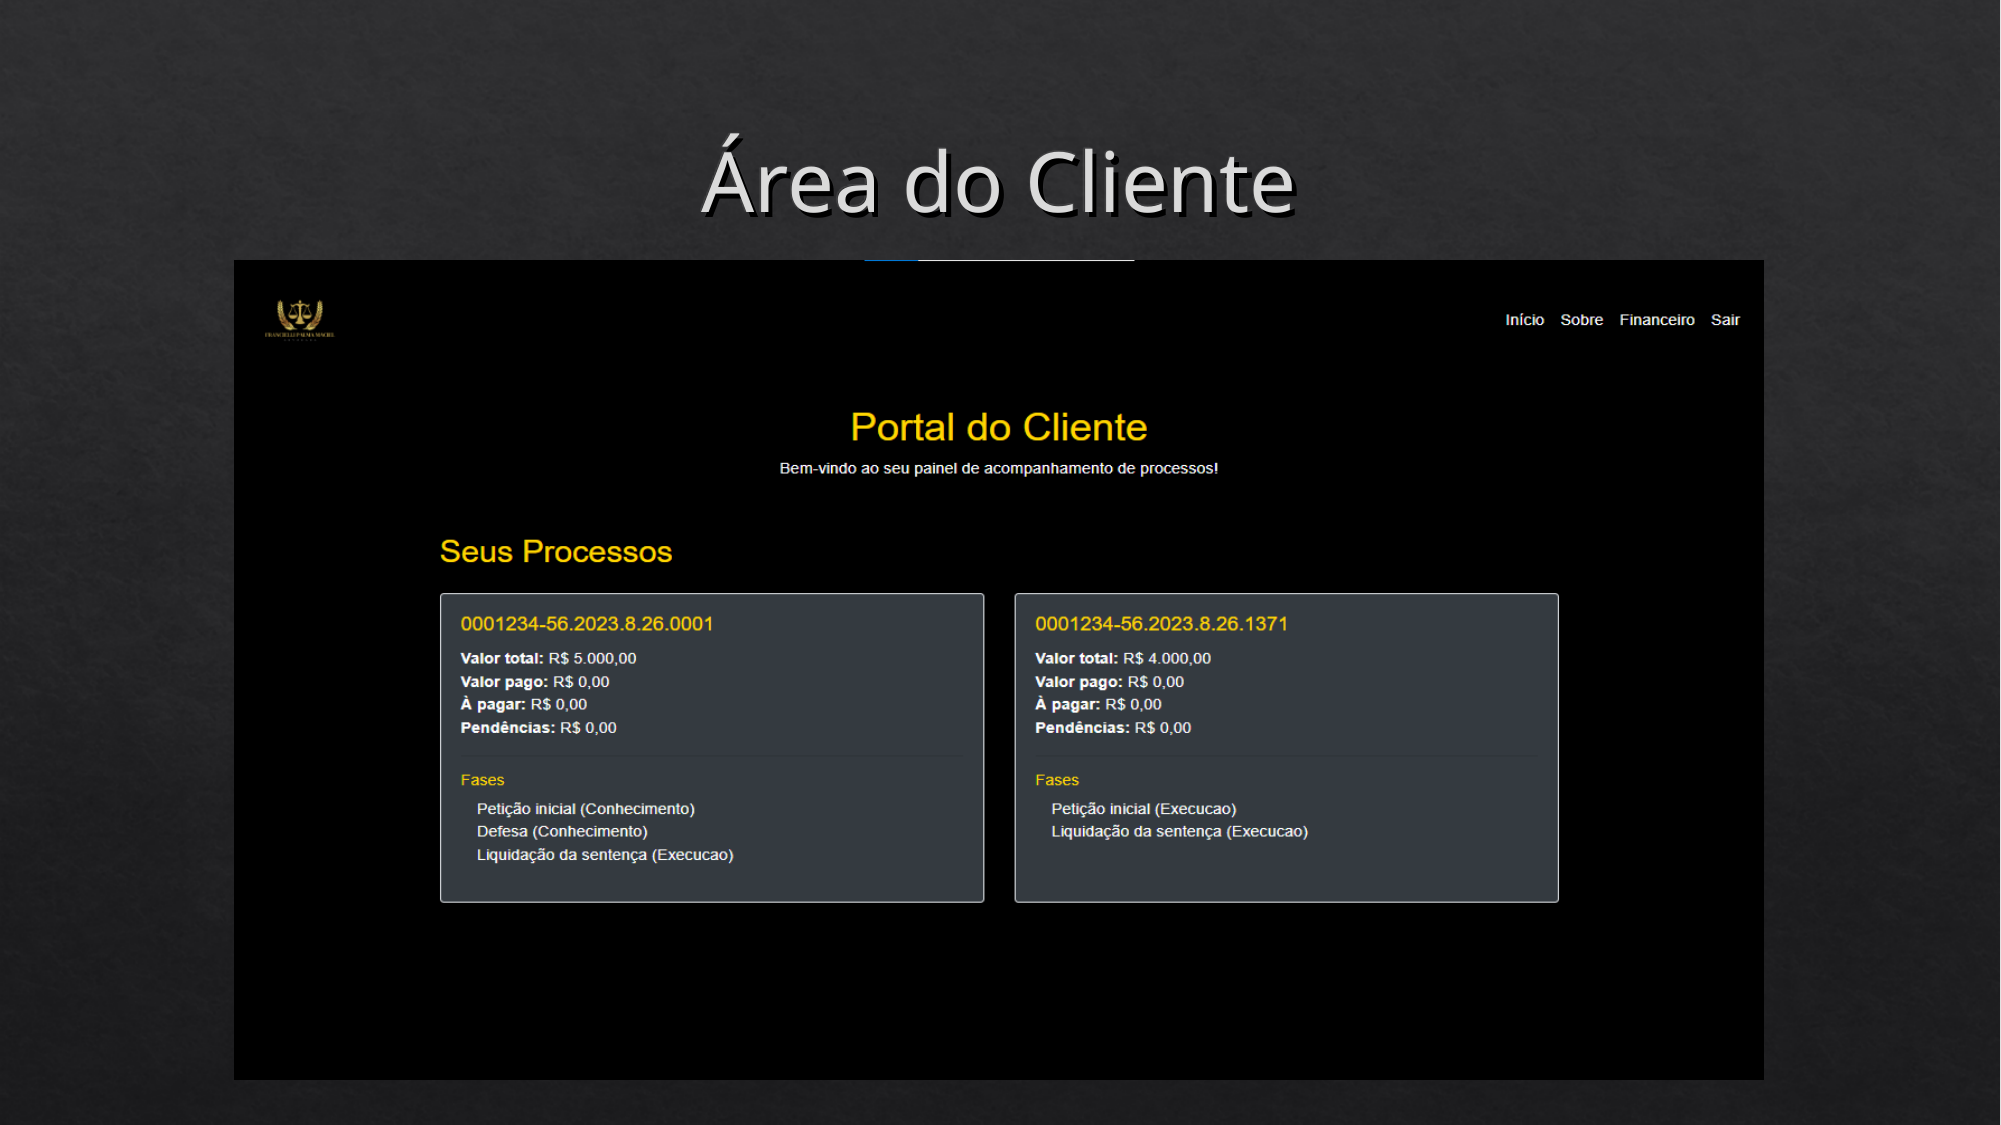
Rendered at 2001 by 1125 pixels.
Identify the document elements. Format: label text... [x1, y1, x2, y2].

picture [234, 260, 1764, 1080]
title Área do Cliente [149, 99, 1849, 260]
